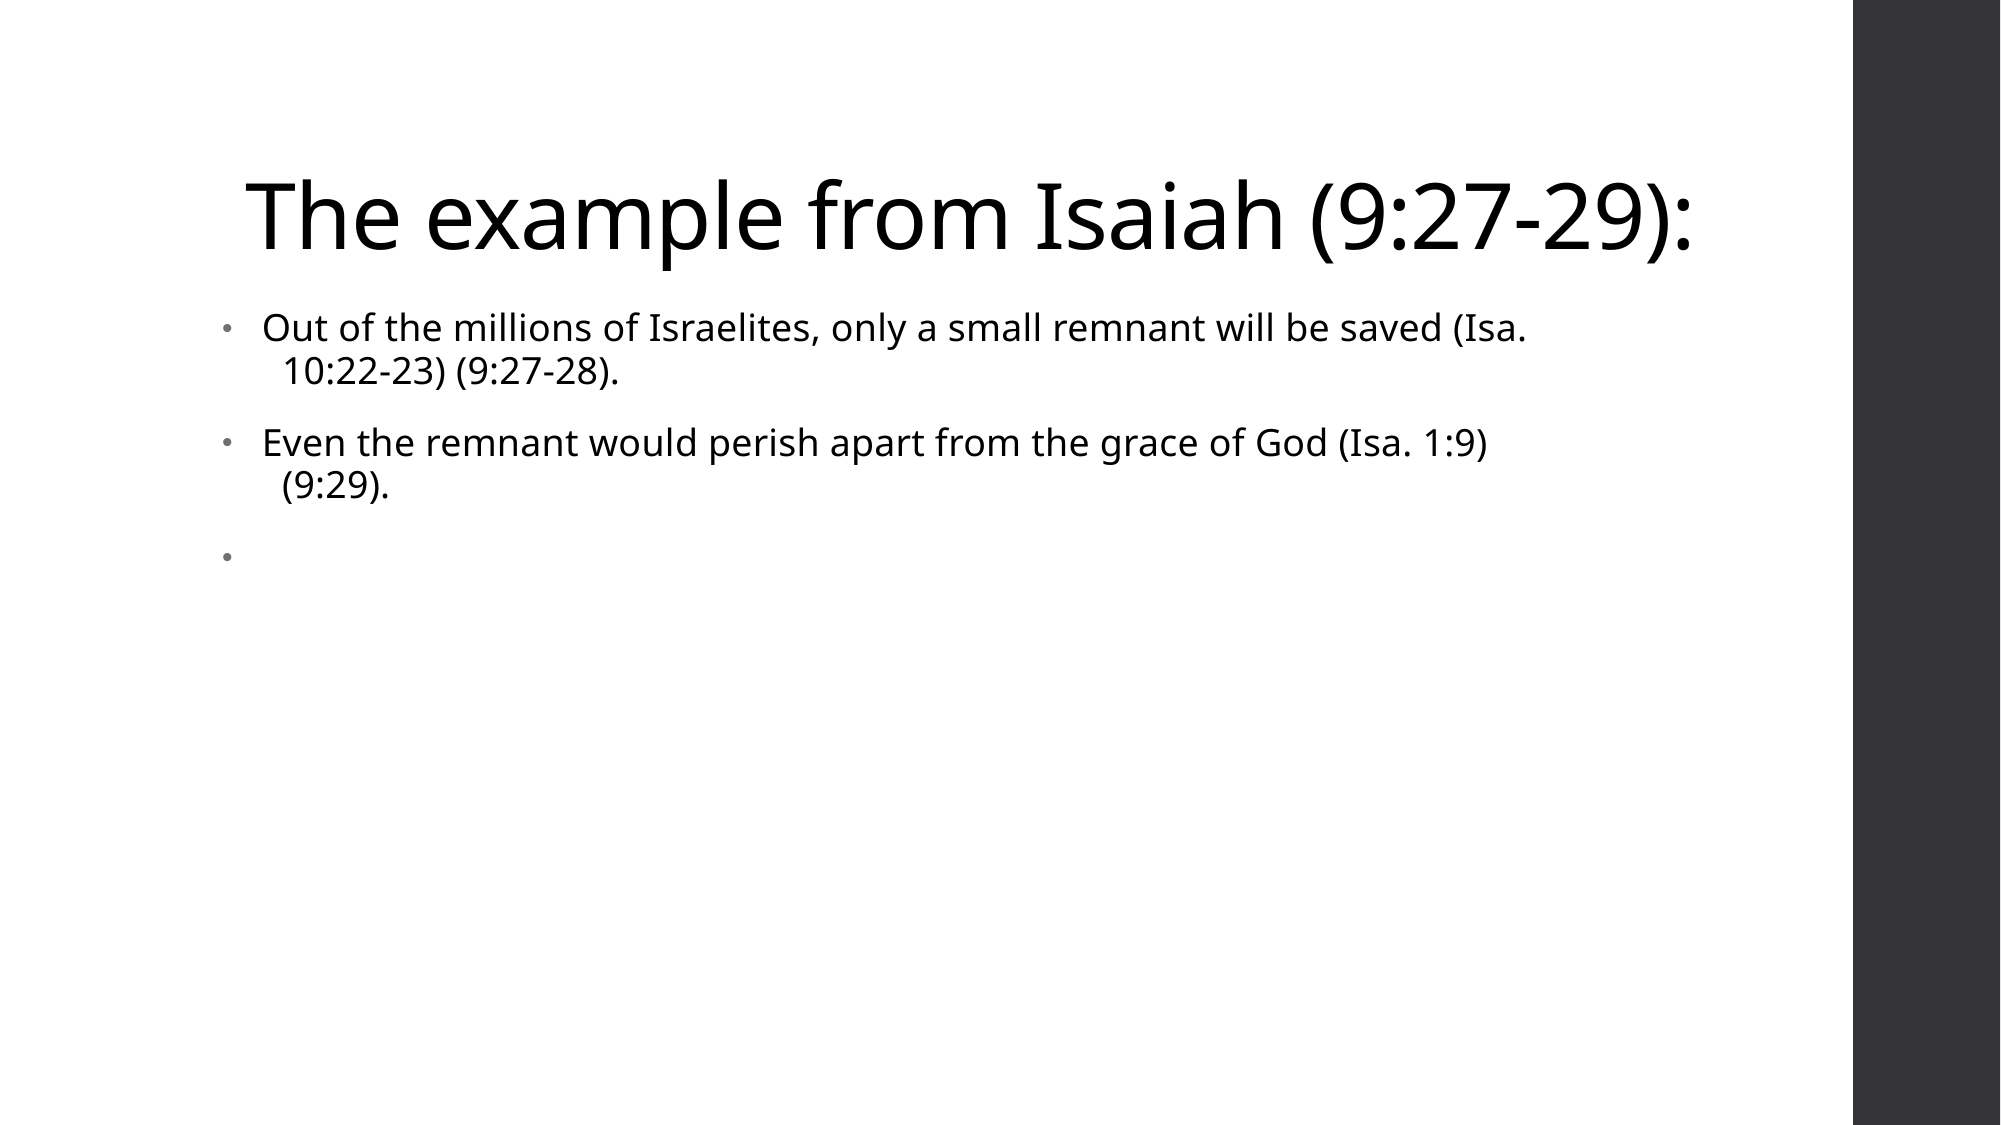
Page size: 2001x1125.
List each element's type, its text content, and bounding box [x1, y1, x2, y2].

list Out of the millions of Israelites, only a small remnant will be saved (Isa. 10:22-23) (9:27-28). Even the remnant would perish apart from the grace of God (Isa. 1:9) (9:29). [206, 299, 1617, 1014]
title The example from Isaiah (9:27-29): [206, 60, 1797, 278]
